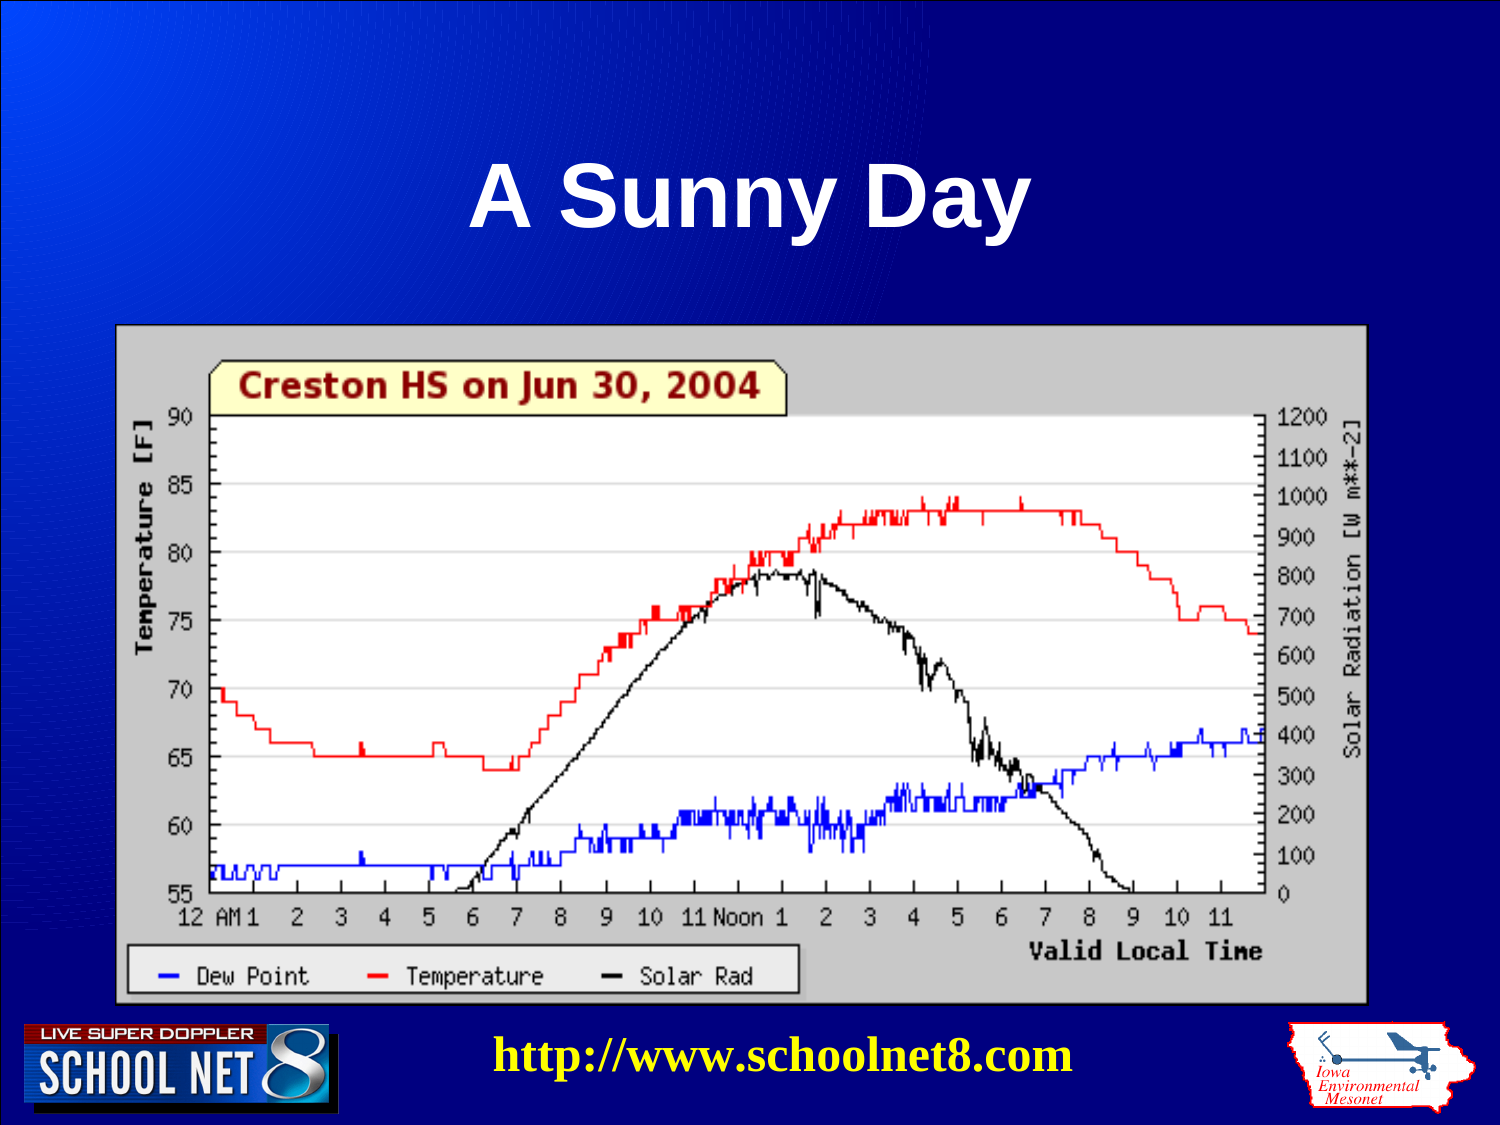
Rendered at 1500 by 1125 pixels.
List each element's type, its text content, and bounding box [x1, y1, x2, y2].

title A Sunny Day [112, 78, 1388, 309]
picture [1287, 1021, 1476, 1114]
picture [115, 324, 1369, 1006]
picture [24, 1024, 329, 1103]
